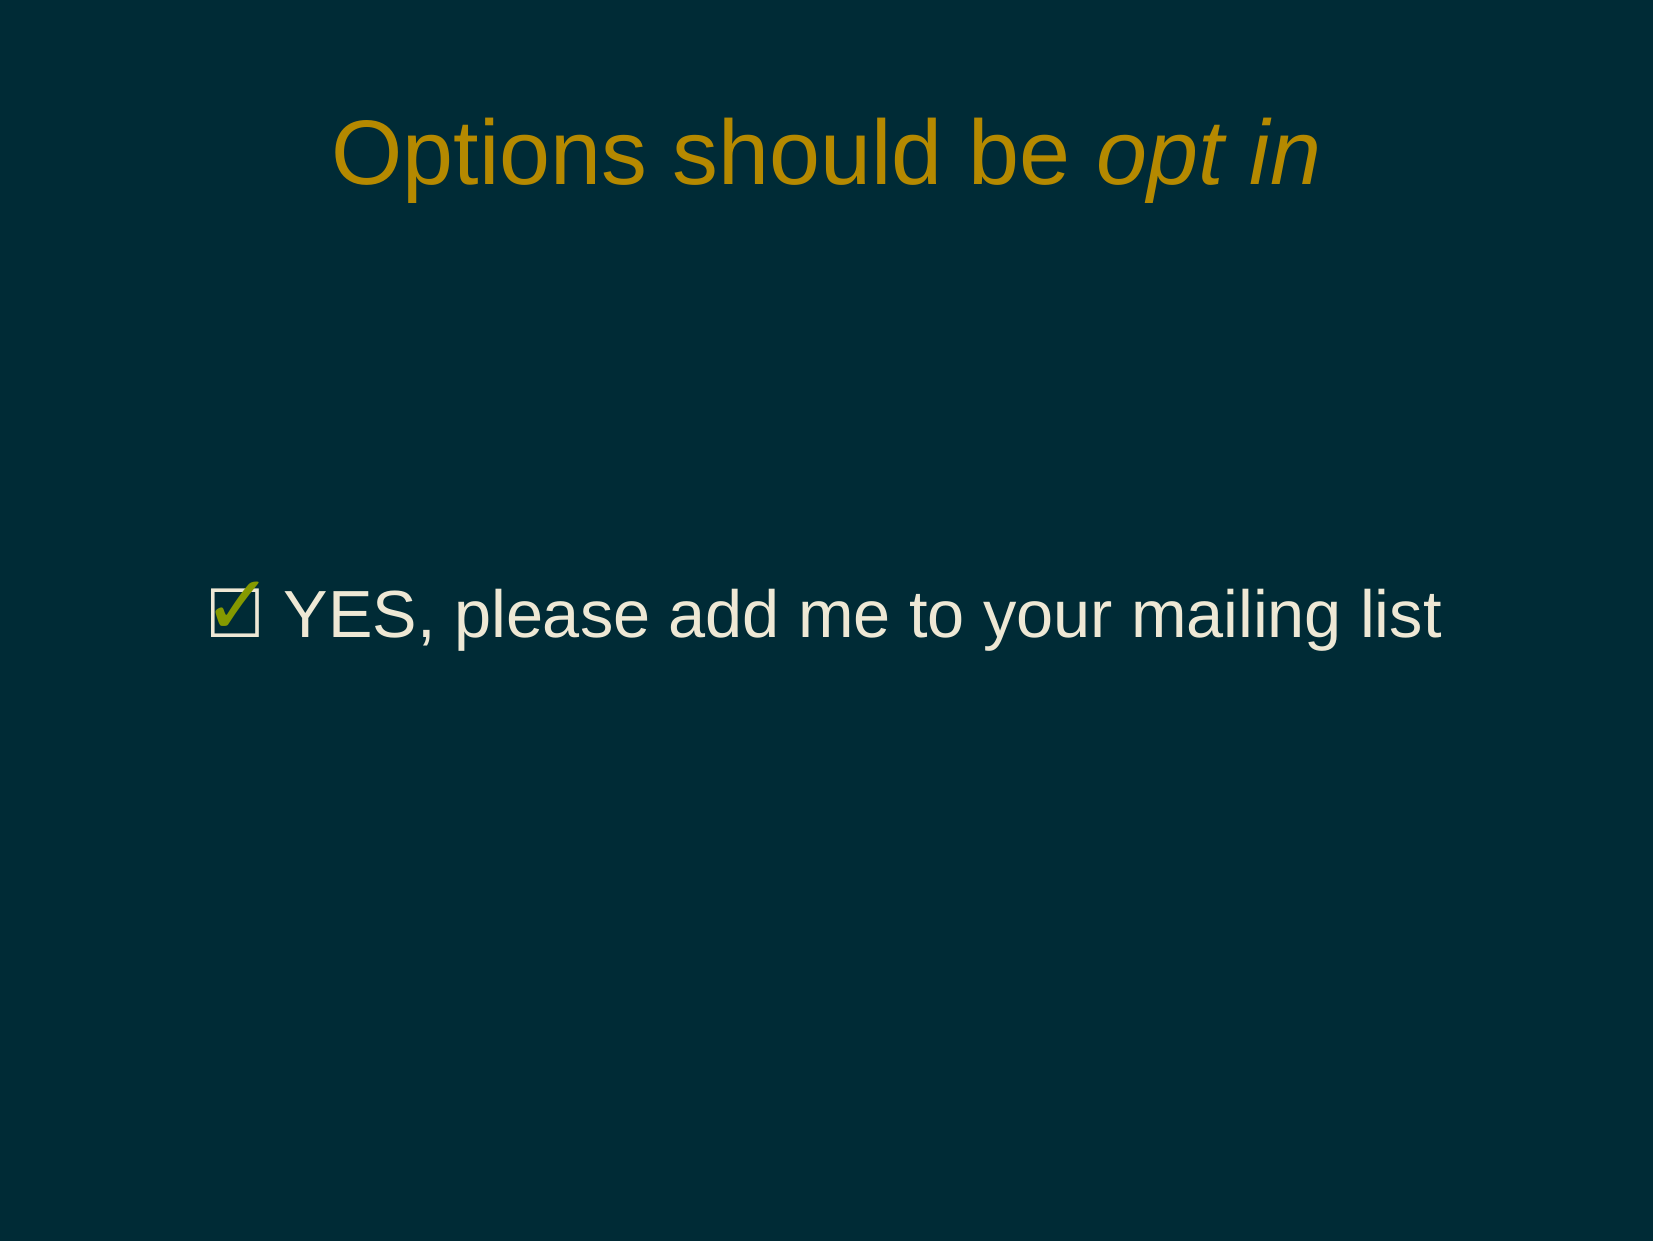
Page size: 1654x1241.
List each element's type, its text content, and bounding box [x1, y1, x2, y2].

title Options should be opt in [82, 49, 1571, 257]
text_box ✓ [189, 551, 266, 660]
text_box ☐ YES, please add me to your mailing list [266, 570, 1441, 660]
